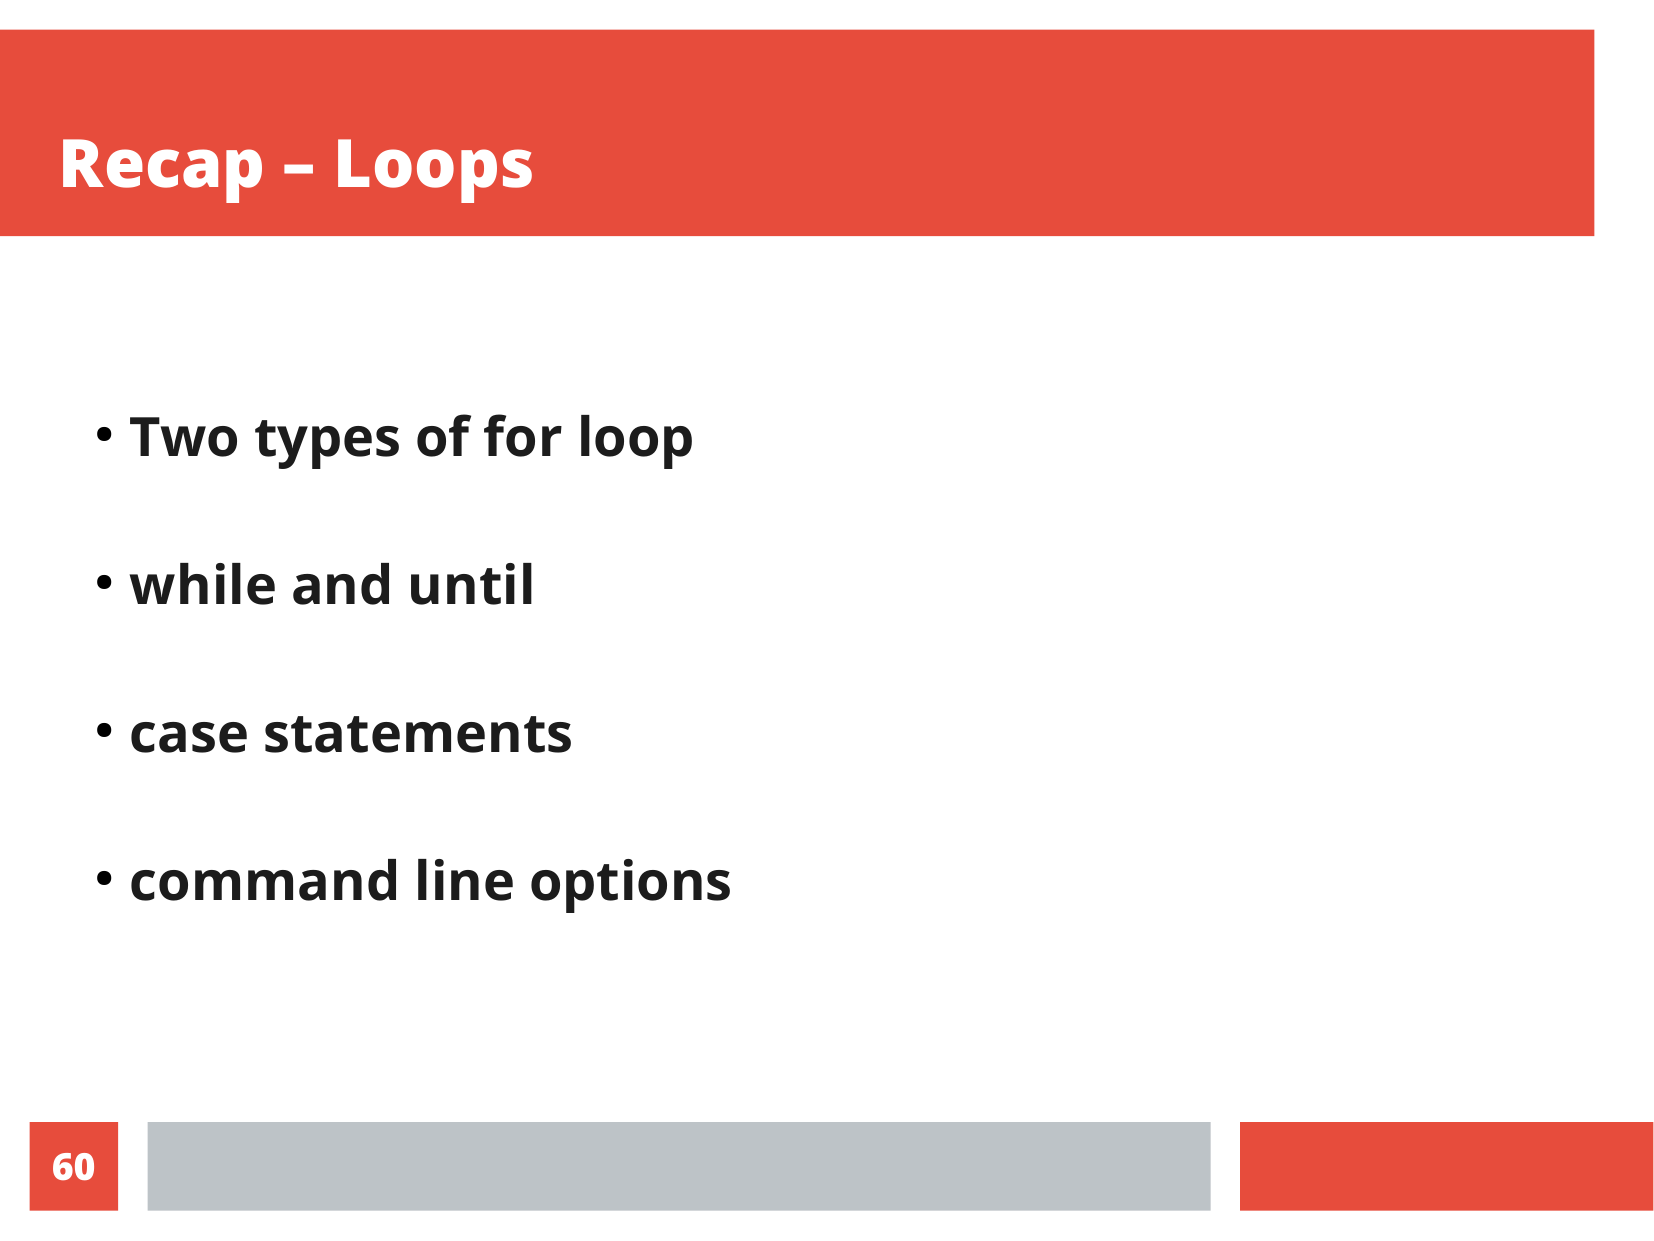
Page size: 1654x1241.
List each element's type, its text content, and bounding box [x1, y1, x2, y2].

title Recap – Loops [59, 59, 1595, 207]
subtitle Two types of for loop while and until case statements command line options [59, 324, 1565, 1093]
